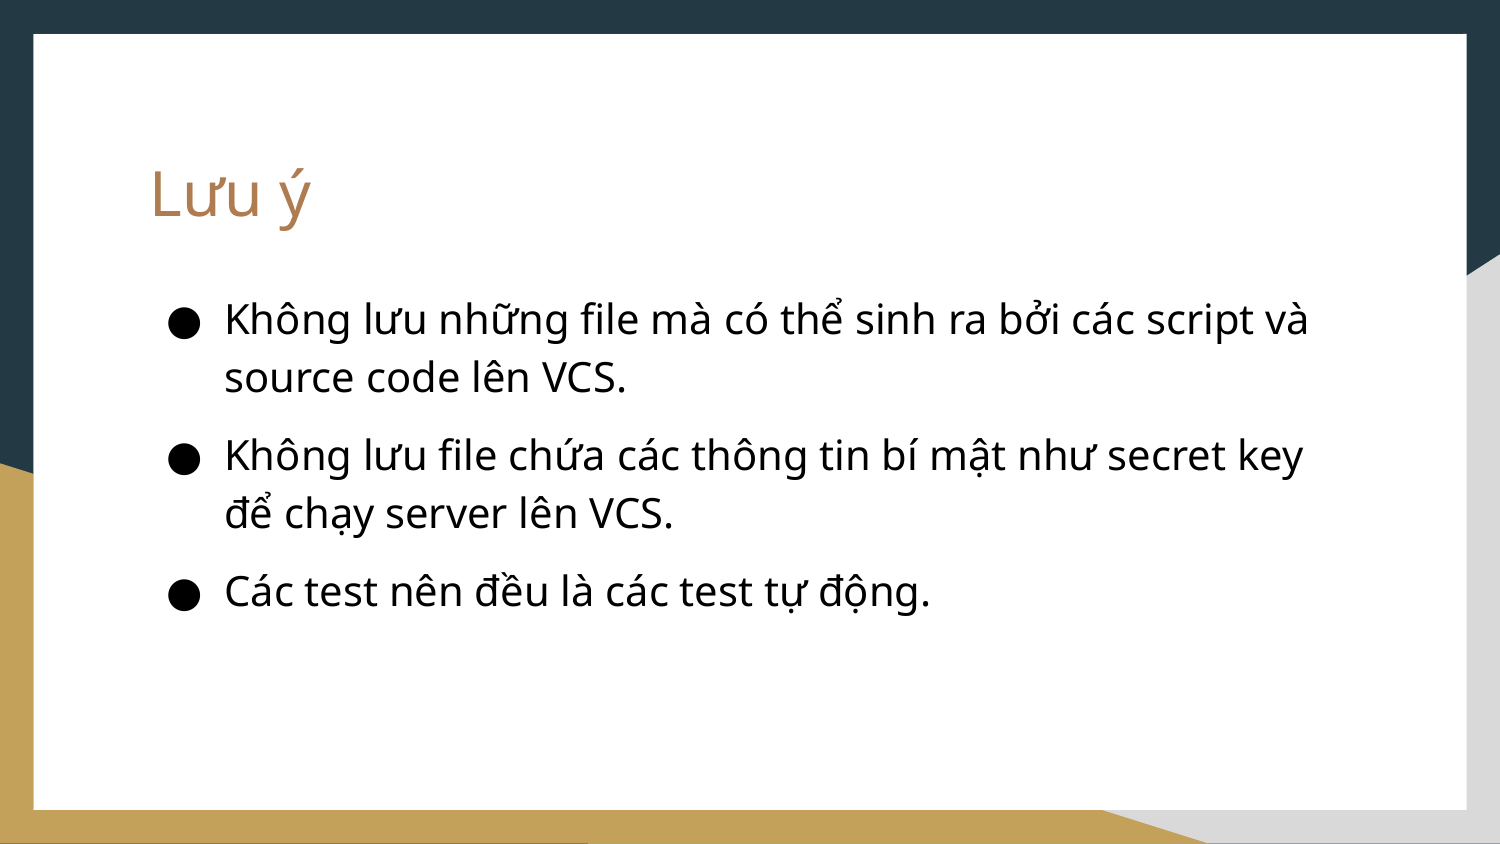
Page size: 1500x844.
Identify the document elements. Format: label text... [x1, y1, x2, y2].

list Không lưu những file mà có thể sinh ra bởi các script và source code lên VCS. Không lưu file chứa các thông tin bí mật như secret key để chạy server lên VCS. Các test nên đều là các test tự động. [134, 270, 1366, 684]
title Lưu ý [134, 138, 1366, 250]
